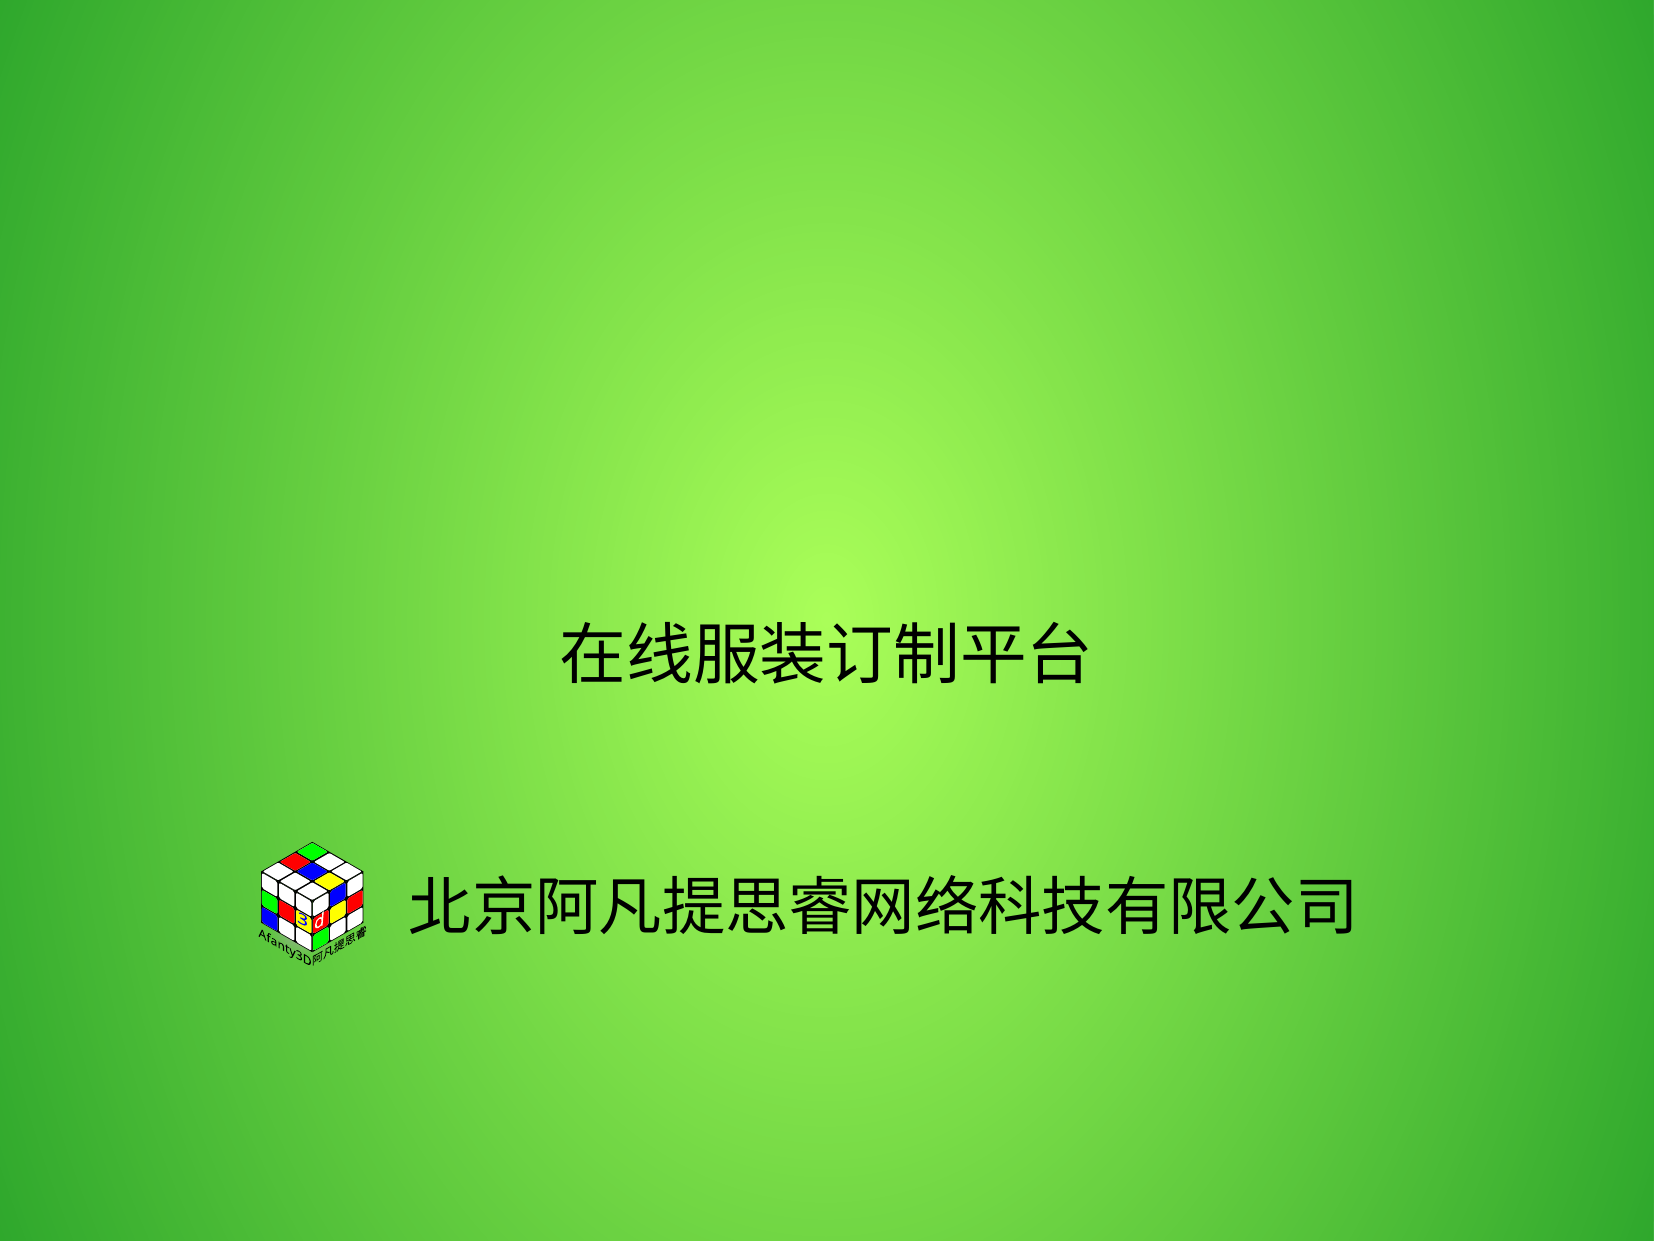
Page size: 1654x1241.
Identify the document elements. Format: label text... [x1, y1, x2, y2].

picture [225, 823, 1441, 976]
subtitle 在线服装订制平台 [82, 290, 1571, 1010]
